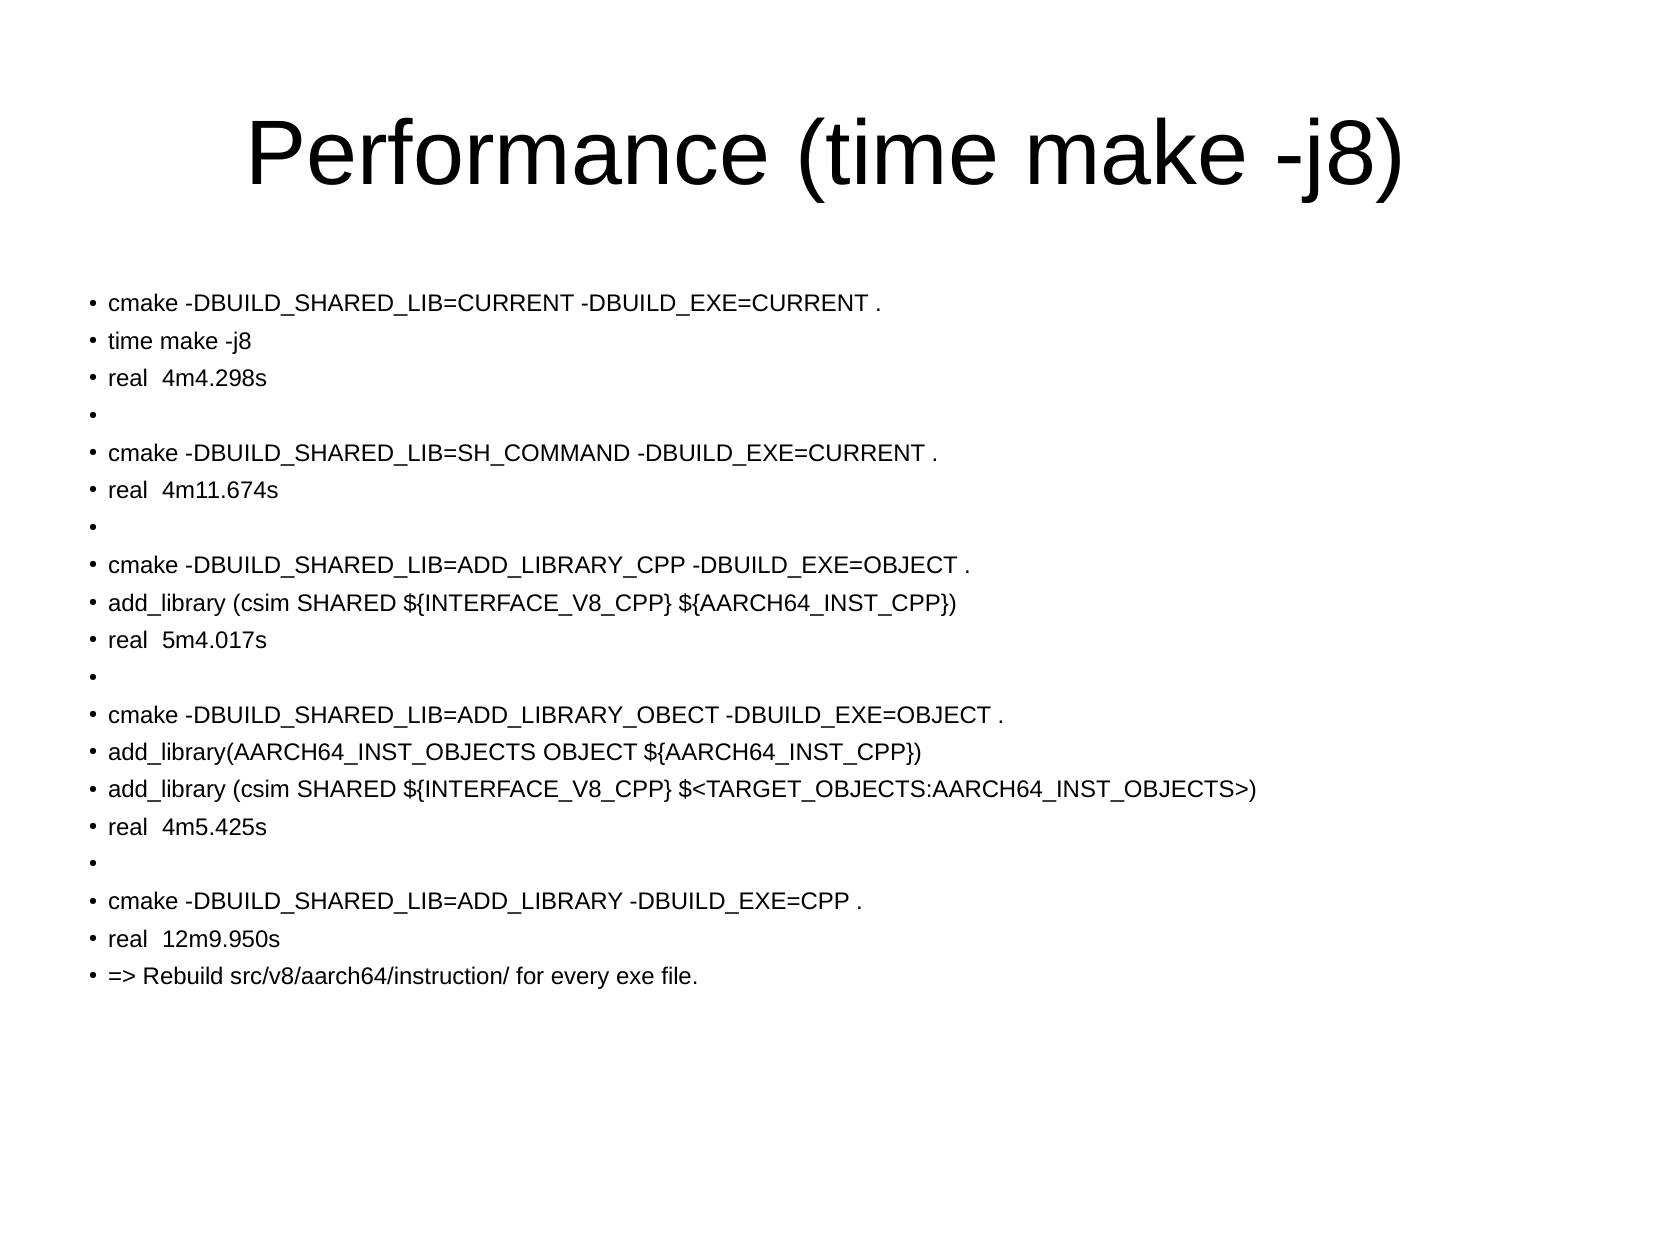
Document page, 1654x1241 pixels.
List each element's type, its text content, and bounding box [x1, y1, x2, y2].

list cmake -DBUILD_SHARED_LIB=CURRENT -DBUILD_EXE=CURRENT . time make -j8 real 4m4.298s cmake -DBUILD_SHARED_LIB=SH_COMMAND -DBUILD_EXE=CURRENT . real 4m11.674s cmake -DBUILD_SHARED_LIB=ADD_LIBRARY_CPP -DBUILD_EXE=OBJECT . add_library (csim SHARED ${INTERFACE_V8_CPP} ${AARCH64_INST_CPP}) real 5m4.017s cmake -DBUILD_SHARED_LIB=ADD_LIBRARY_OBECT -DBUILD_EXE=OBJECT . add_library(AARCH64_INST_OBJECTS OBJECT ${AARCH64_INST_CPP}) add_library (csim SHARED ${INTERFACE_V8_CPP} $<TARGET_OBJECTS:AARCH64_INST_OBJECTS>) real 4m5.425s cmake -DBUILD_SHARED_LIB=ADD_LIBRARY -DBUILD_EXE=CPP . real 12m9.950s => Rebuild src/v8/aarch64/instruction/ for every exe file. [82, 290, 1571, 1010]
title Performance (time make -j8) [82, 49, 1571, 257]
